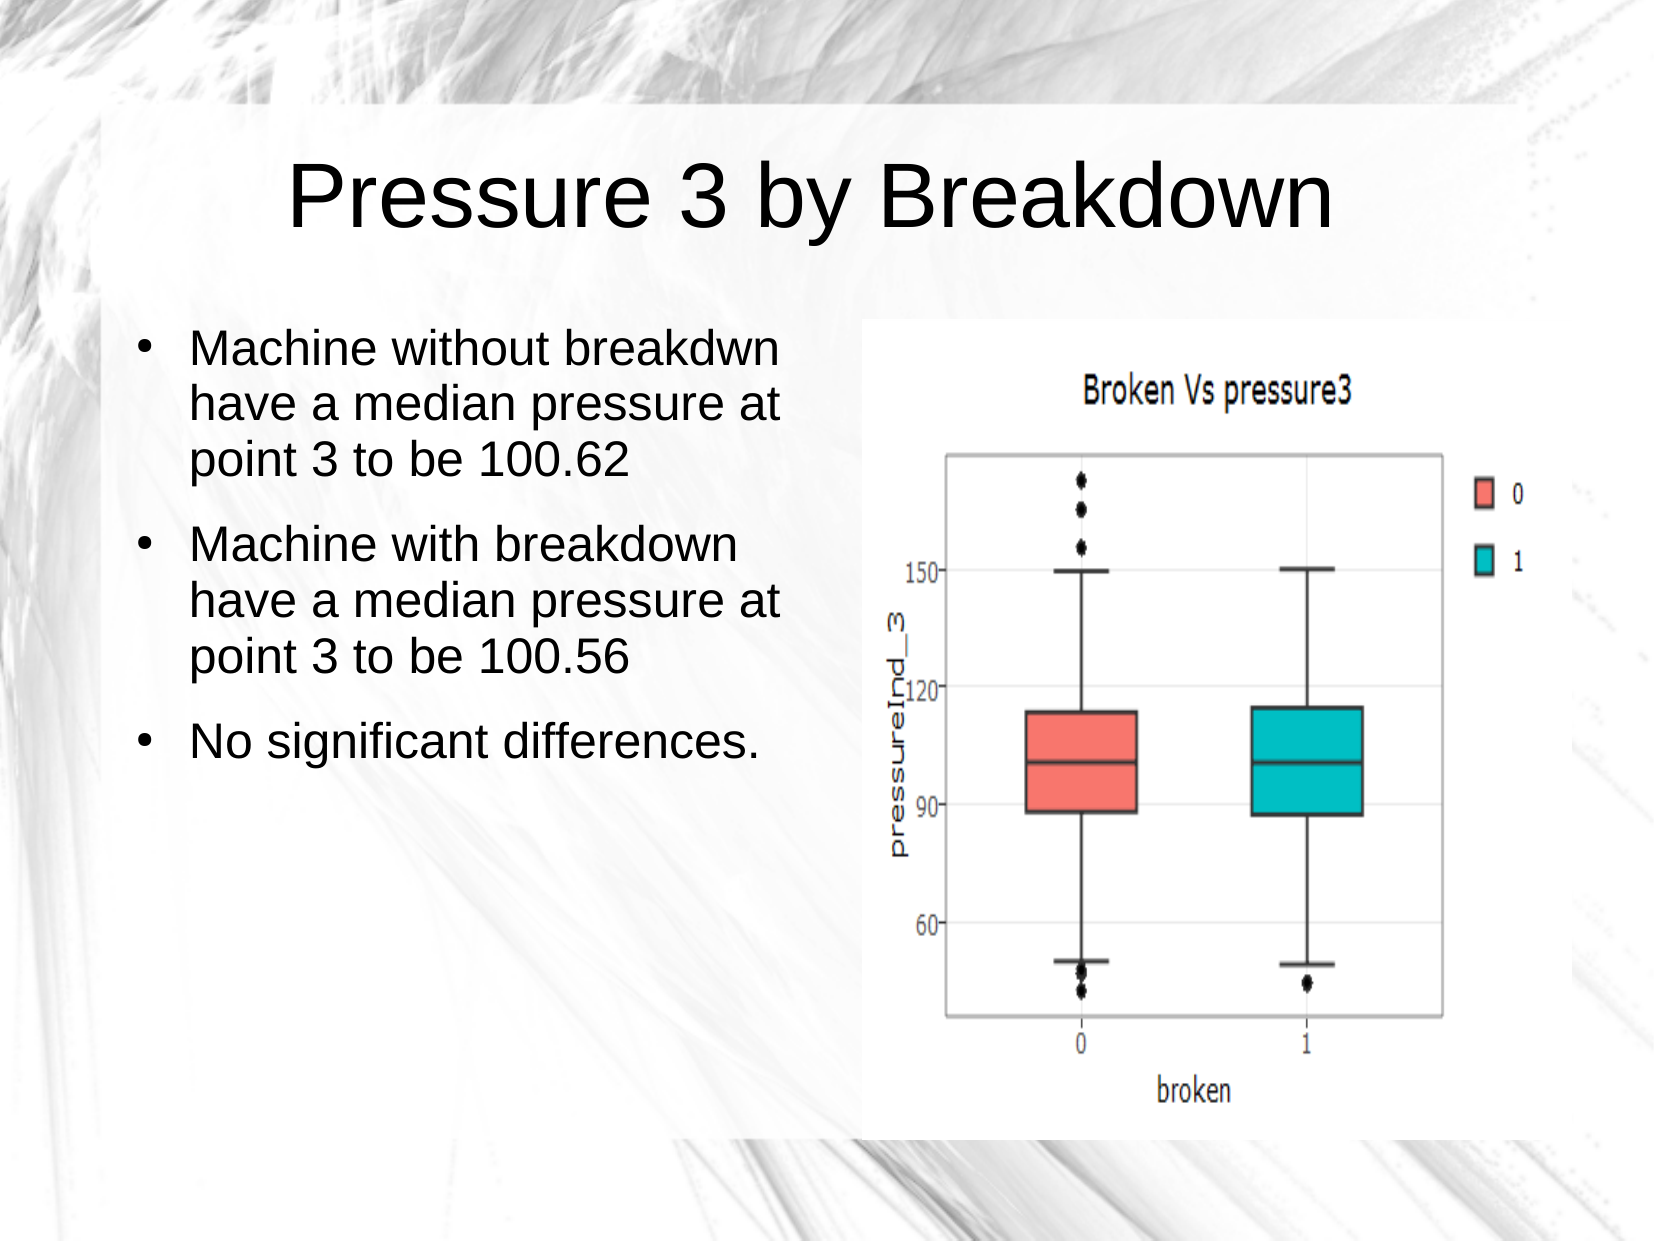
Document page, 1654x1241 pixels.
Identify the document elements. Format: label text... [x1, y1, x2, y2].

title Pressure 3 by Breakdown [118, 112, 1506, 281]
picture [0, 0, 1654, 1241]
list Machine without breakdwn have a median pressure at point 3 to be 100.62 Machine with breakdown have a median pressure at point 3 to be 100.56 No significant differences. [118, 319, 827, 1127]
